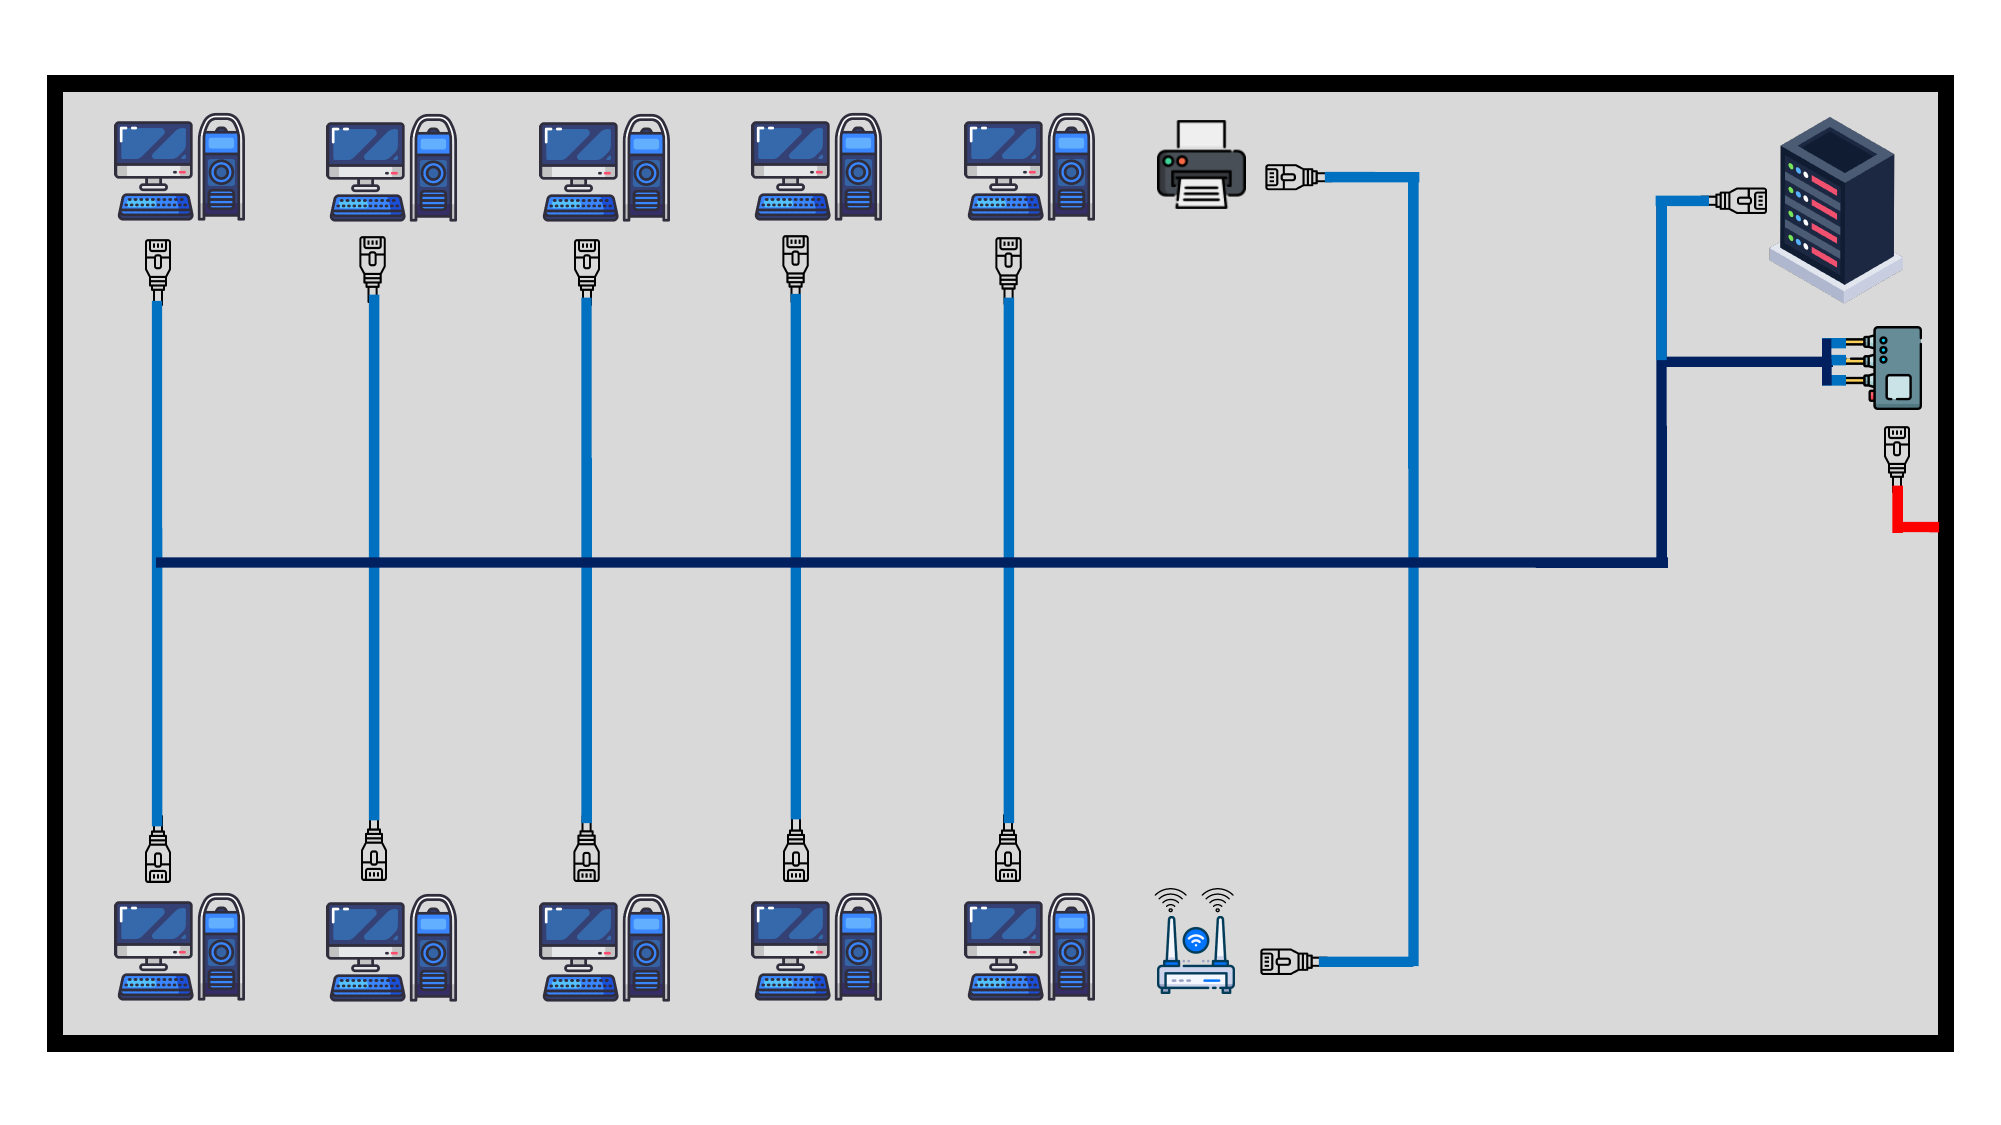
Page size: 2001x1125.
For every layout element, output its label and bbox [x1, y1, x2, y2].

text_box [7, 7, 1981, 1118]
picture [0, 0, 2001, 1125]
